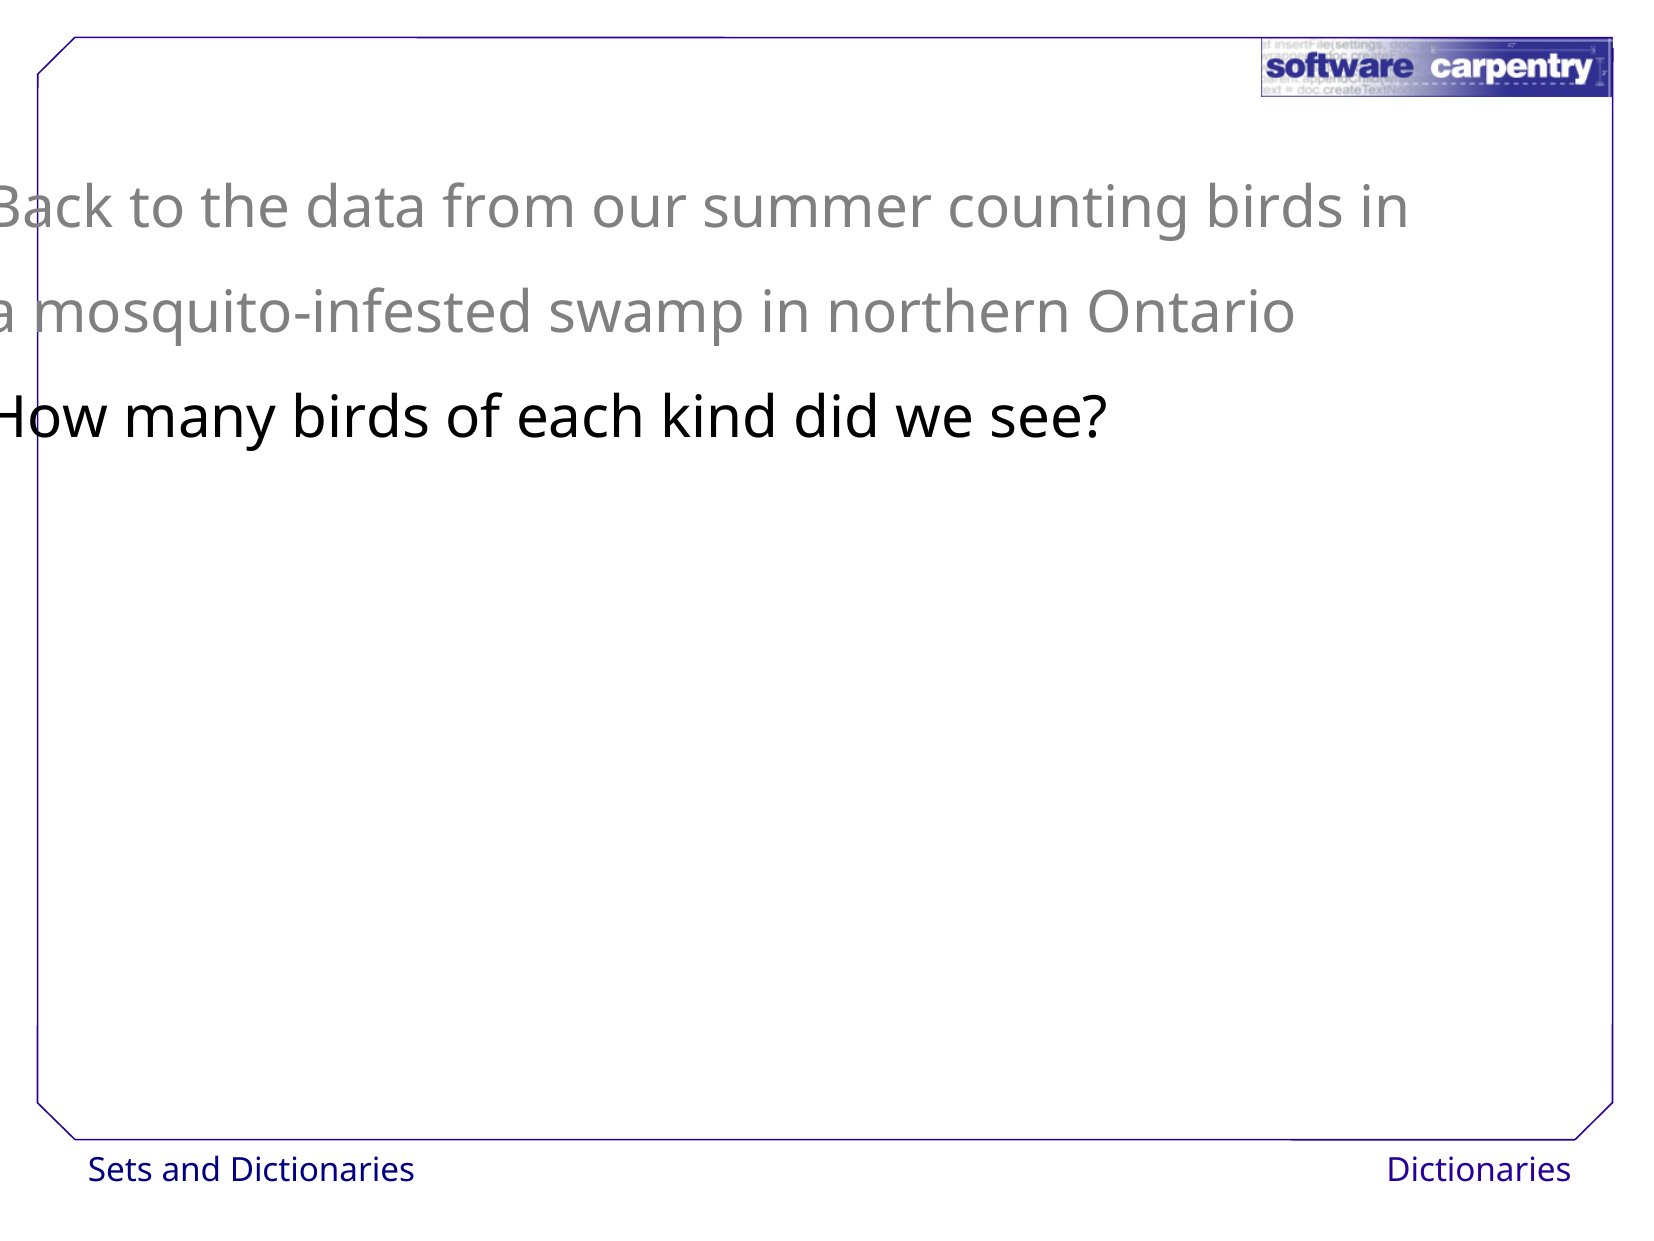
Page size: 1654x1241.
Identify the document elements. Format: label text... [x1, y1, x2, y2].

picture [1261, 39, 1613, 97]
text_box Back to the data from our summer counting birds in a mosquito-infested swamp in northern Ontario How many birds of each kind did we see? [0, 126, 1576, 458]
